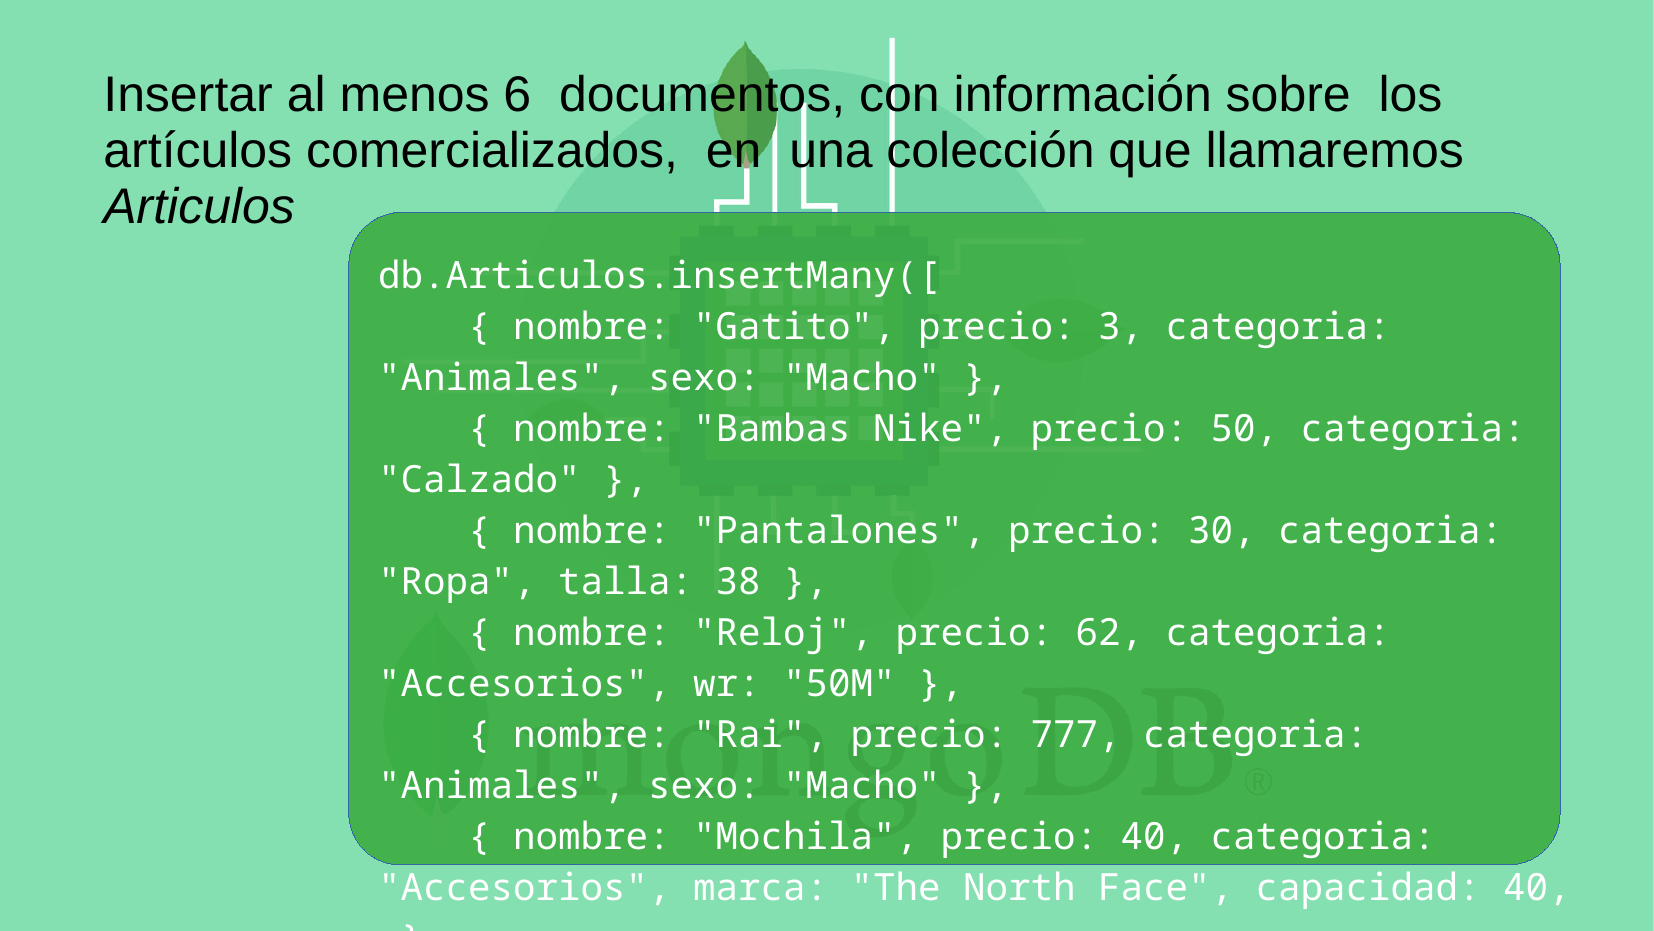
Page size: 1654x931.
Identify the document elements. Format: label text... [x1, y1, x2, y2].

text_box Insertar al menos 6 documentos, con información sobre los artículos comercializados, en una colección que llamaremos Articulos [88, 59, 1595, 242]
picture [0, 0, 1654, 931]
text_box [371, 856, 1538, 865]
text_box db.Articulos.insertMany([ { nombre: "Gatito", precio: 3, categoria: "Animales", sexo: "Macho" }, { nombre: "Bambas Nike", precio: 50, categoria: "Calzado" }, { nombre: "Pantalones", precio: 30, categoria: "Ropa", talla: 38 }, { nombre: "Reloj", precio: 62, categoria: "Accesorios", wr: "50M" }, { nombre: "Rai", precio: 777, categoria: "Animales", sexo: "Macho" }, { nombre: "Mochila", precio: 40, categoria: "Accesorios", marca: "The North Face", capacidad: 40, }, { nombre: "Ratón", precio: 45, categoria: "Informatica" } ]) [363, 241, 1595, 856]
text_box [348, 212, 1555, 849]
